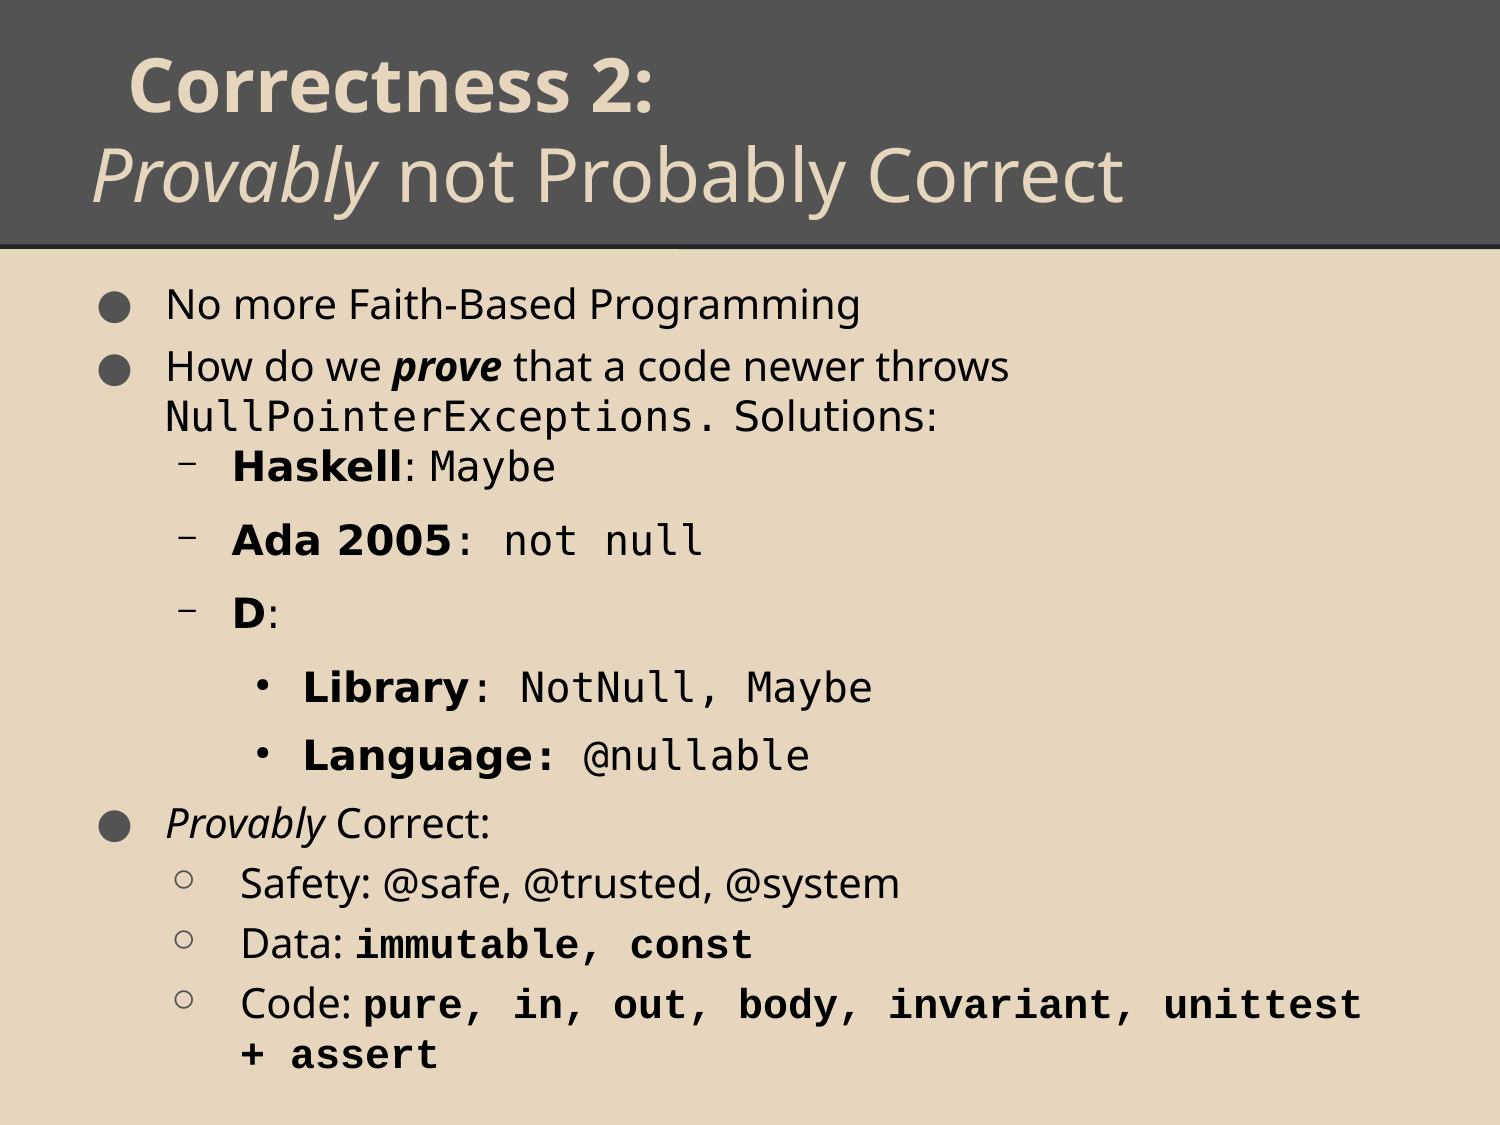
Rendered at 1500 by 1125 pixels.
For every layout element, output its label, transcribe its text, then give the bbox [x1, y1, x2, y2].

list No more Faith-Based Programming How do we prove that a code newer throws NullPointerExceptions. Solutions: Haskell: Maybe Ada 2005: not null D: Library: NotNull, Maybe Language: @nullable Provably Correct: Safety: @safe, @trusted, @system Data: immutable, const Code: pure, in, out, body, invariant, unittest + assert [75, 262, 1425, 1078]
title Correctness 2: Provably not Probably Correct [75, 45, 1425, 233]
